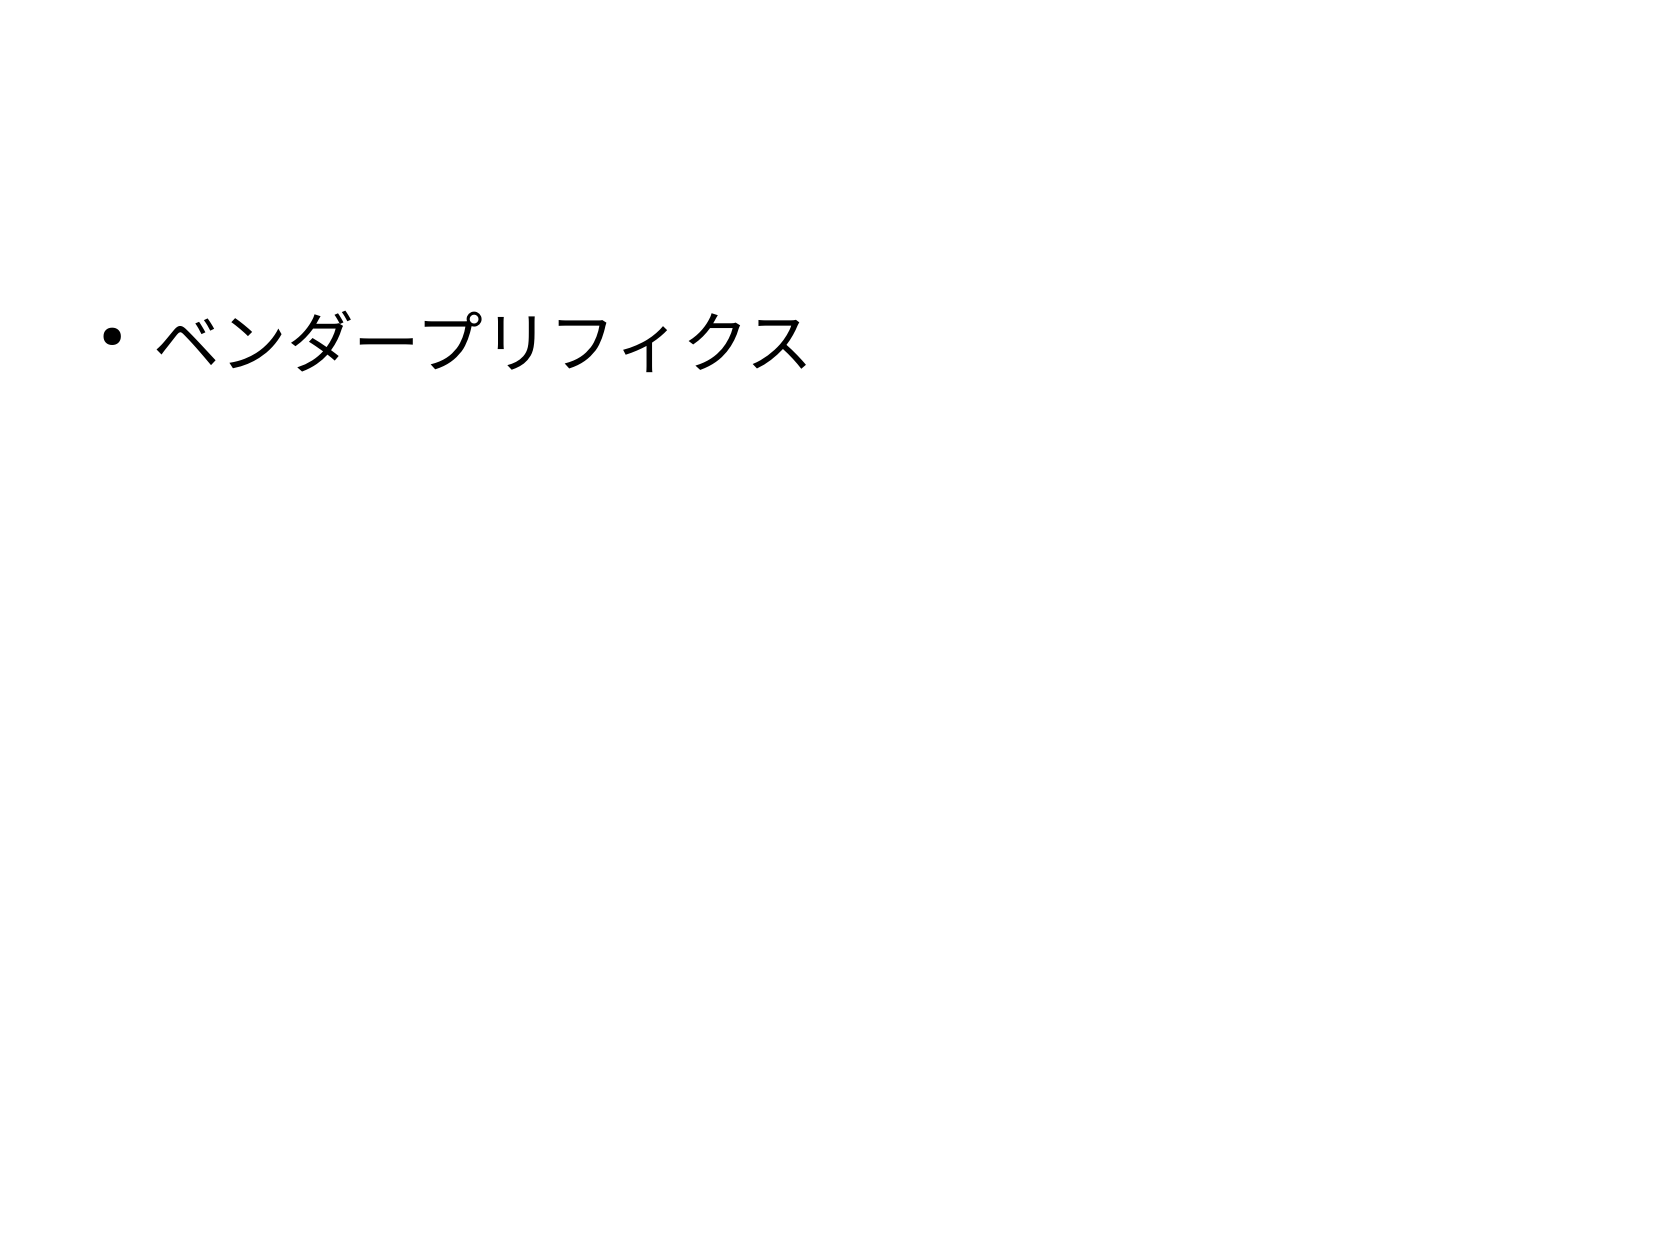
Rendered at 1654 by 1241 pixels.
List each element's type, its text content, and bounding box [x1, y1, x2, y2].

list ベンダープリフィクス [82, 290, 1571, 1010]
